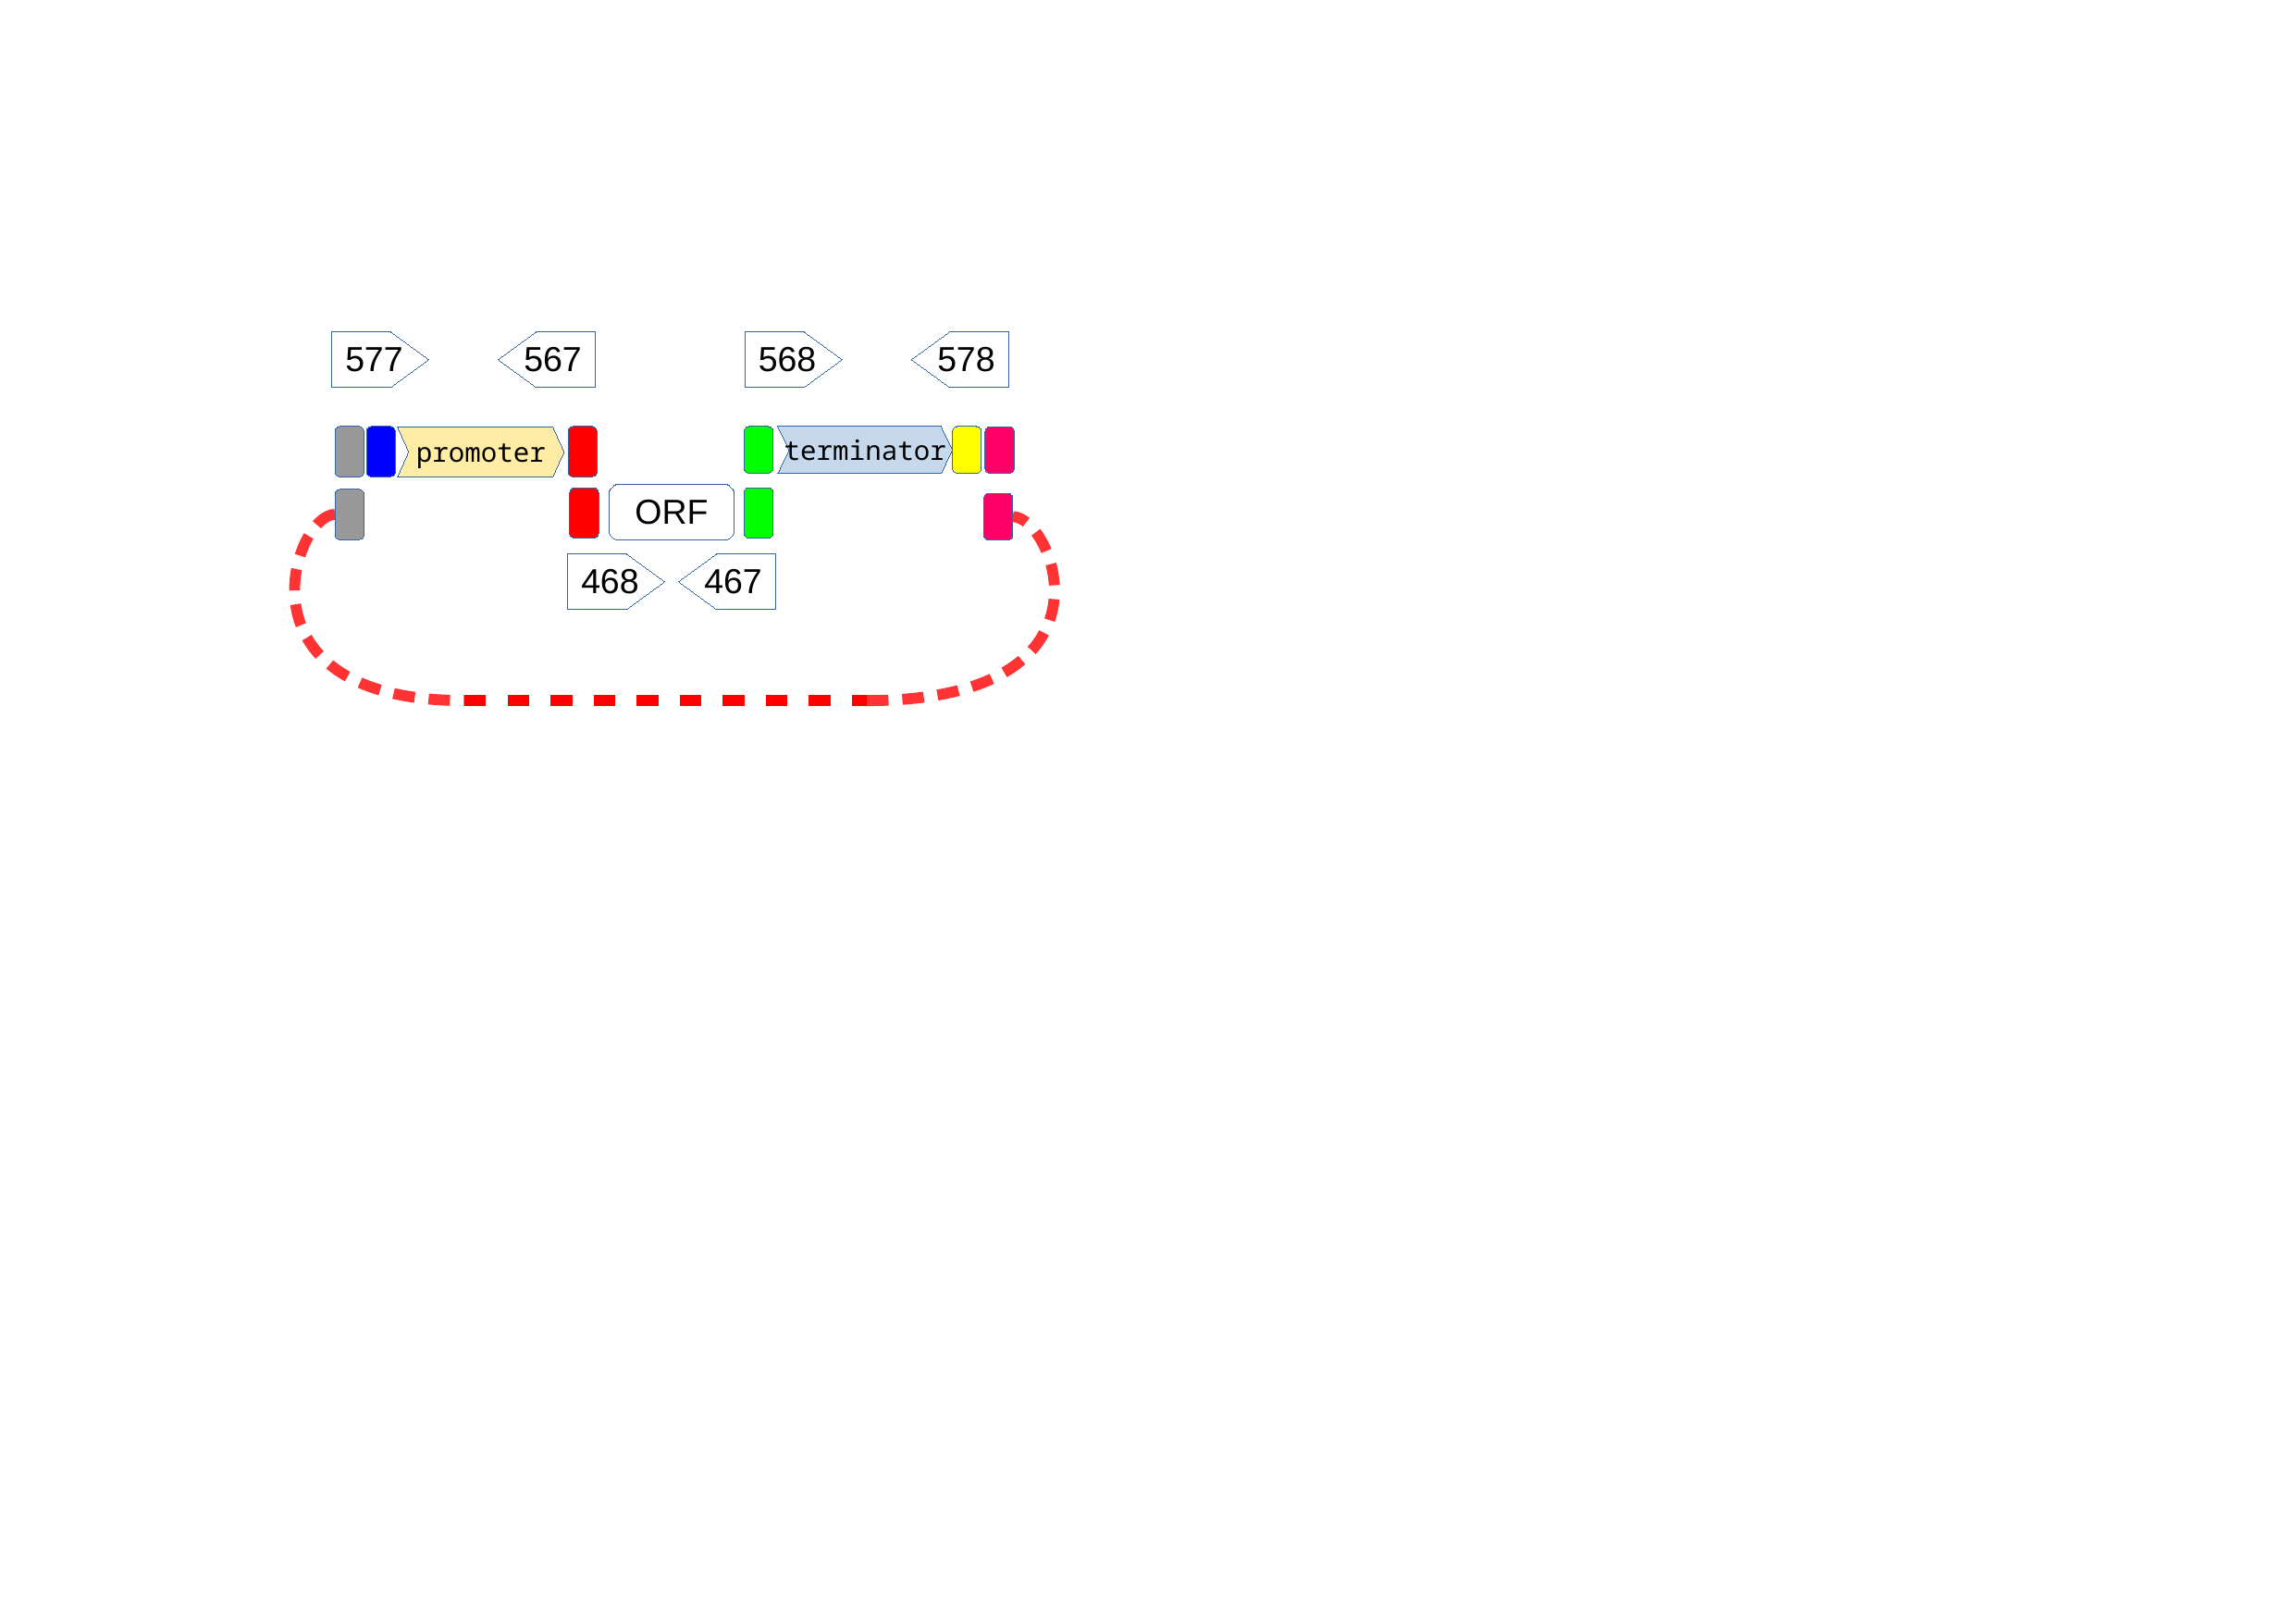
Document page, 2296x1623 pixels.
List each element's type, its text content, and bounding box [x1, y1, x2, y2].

text_box 467 [678, 553, 776, 610]
text_box [744, 488, 773, 539]
text_box terminator [777, 426, 953, 474]
text_box [335, 489, 364, 540]
text_box 578 [911, 331, 1009, 388]
text_box [984, 427, 1015, 474]
text_box [335, 426, 364, 477]
text_box ORF [609, 484, 734, 540]
text_box [952, 426, 981, 474]
text_box [569, 488, 599, 539]
text_box [568, 426, 598, 477]
text_box [366, 426, 396, 477]
text_box 468 [567, 553, 665, 610]
text_box [744, 426, 773, 474]
text_box 567 [498, 331, 596, 388]
text_box [983, 493, 1013, 540]
text_box 577 [331, 331, 429, 388]
text_box 568 [745, 331, 843, 388]
text_box promoter [397, 427, 564, 477]
